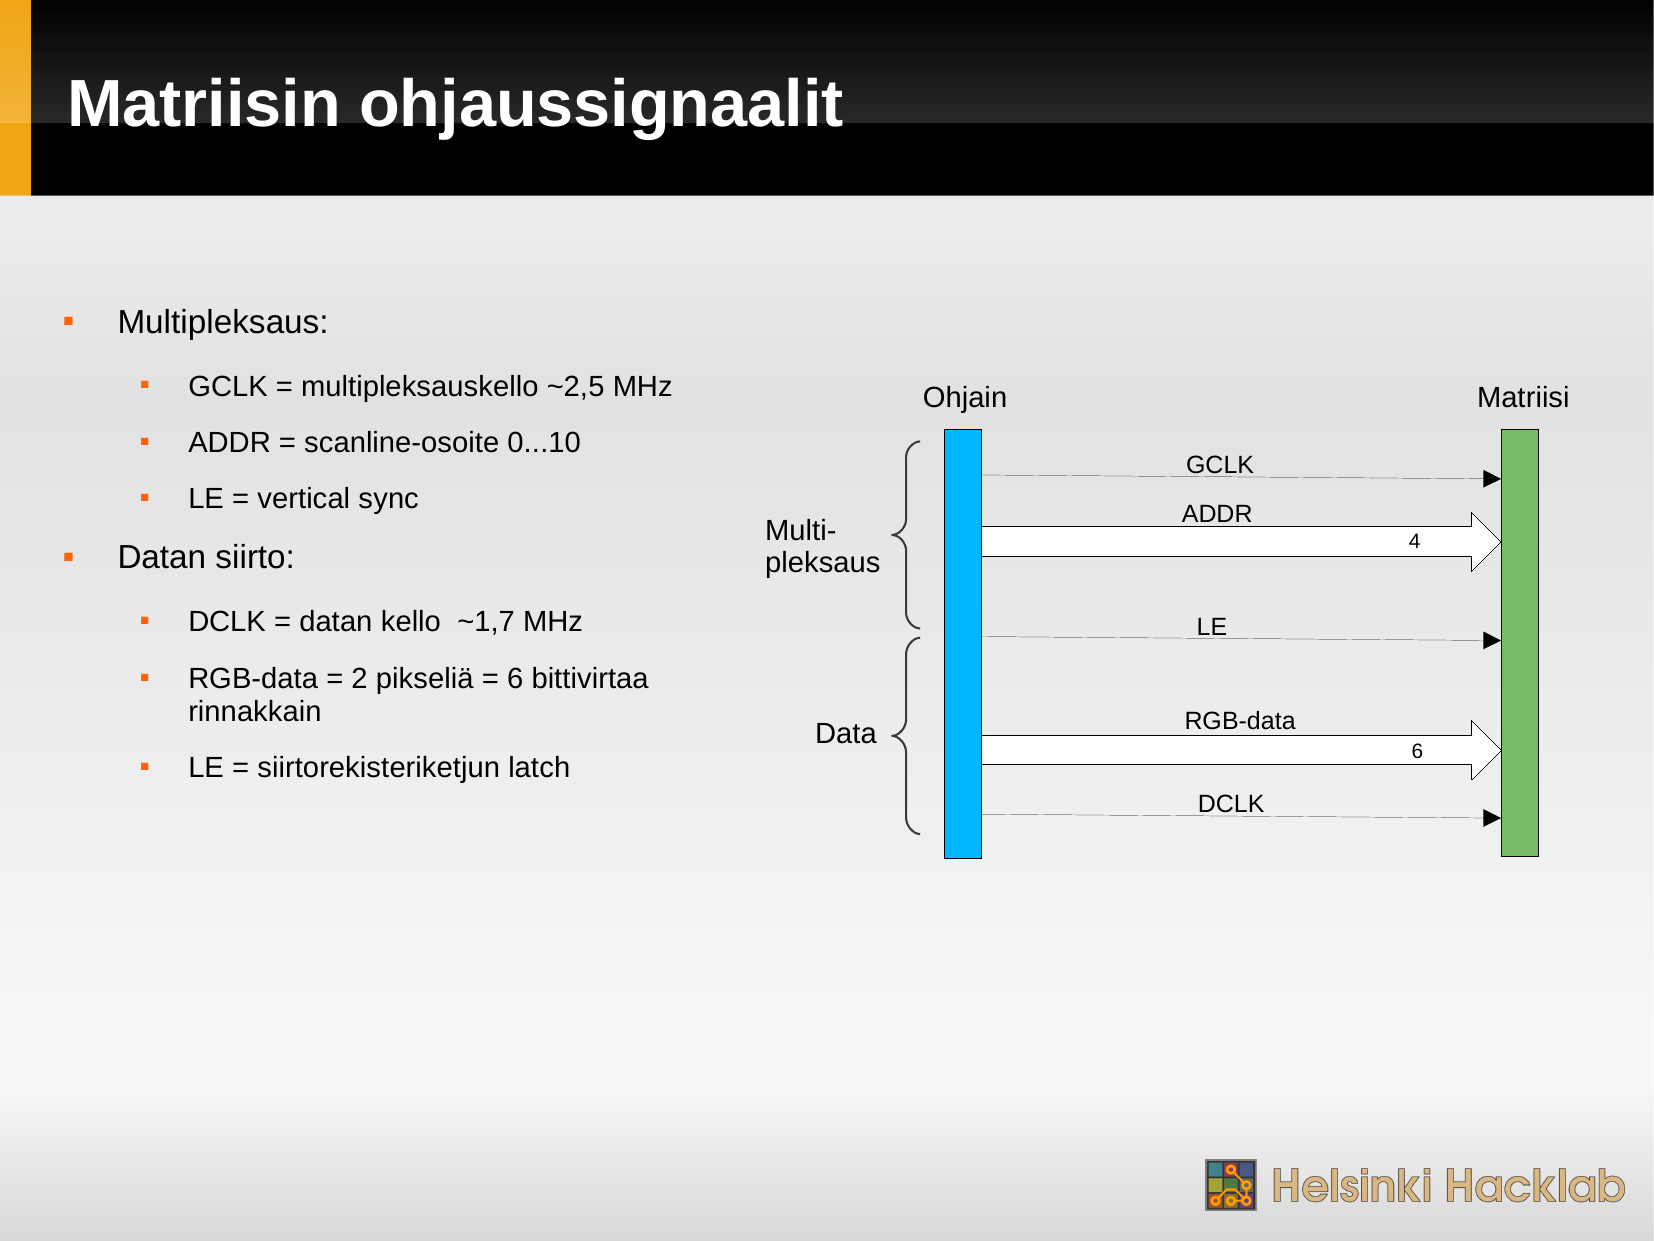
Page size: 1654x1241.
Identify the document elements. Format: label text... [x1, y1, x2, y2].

list Multipleksaus: GCLK = multipleksauskello ~2,5 MHz ADDR = scanline-osoite 0...10 LE = vertical sync Datan siirto: DCLK = datan kello ~1,7 MHz RGB-data = 2 pikseliä = 6 bittivirtaa rinnakkain LE = siirtorekisteriketjun latch [46, 303, 730, 1092]
text_box [944, 429, 1539, 859]
text_box DCLK [1197, 790, 1269, 819]
text_box Data [815, 716, 878, 756]
text_box 6 [1411, 739, 1483, 769]
title Matriisin ohjaussignaalit [67, 0, 1556, 208]
text_box ADDR [1181, 499, 1253, 528]
text_box RGB-data [1184, 707, 1309, 736]
text_box Multi- pleksaus [765, 513, 881, 580]
picture [0, 0, 1654, 1241]
text_box LE [1196, 612, 1268, 641]
text_box Matriisi [1477, 381, 1570, 415]
text_box Ohjain [922, 381, 1008, 415]
text_box 4 [1408, 530, 1480, 559]
text_box GCLK [1185, 450, 1255, 479]
